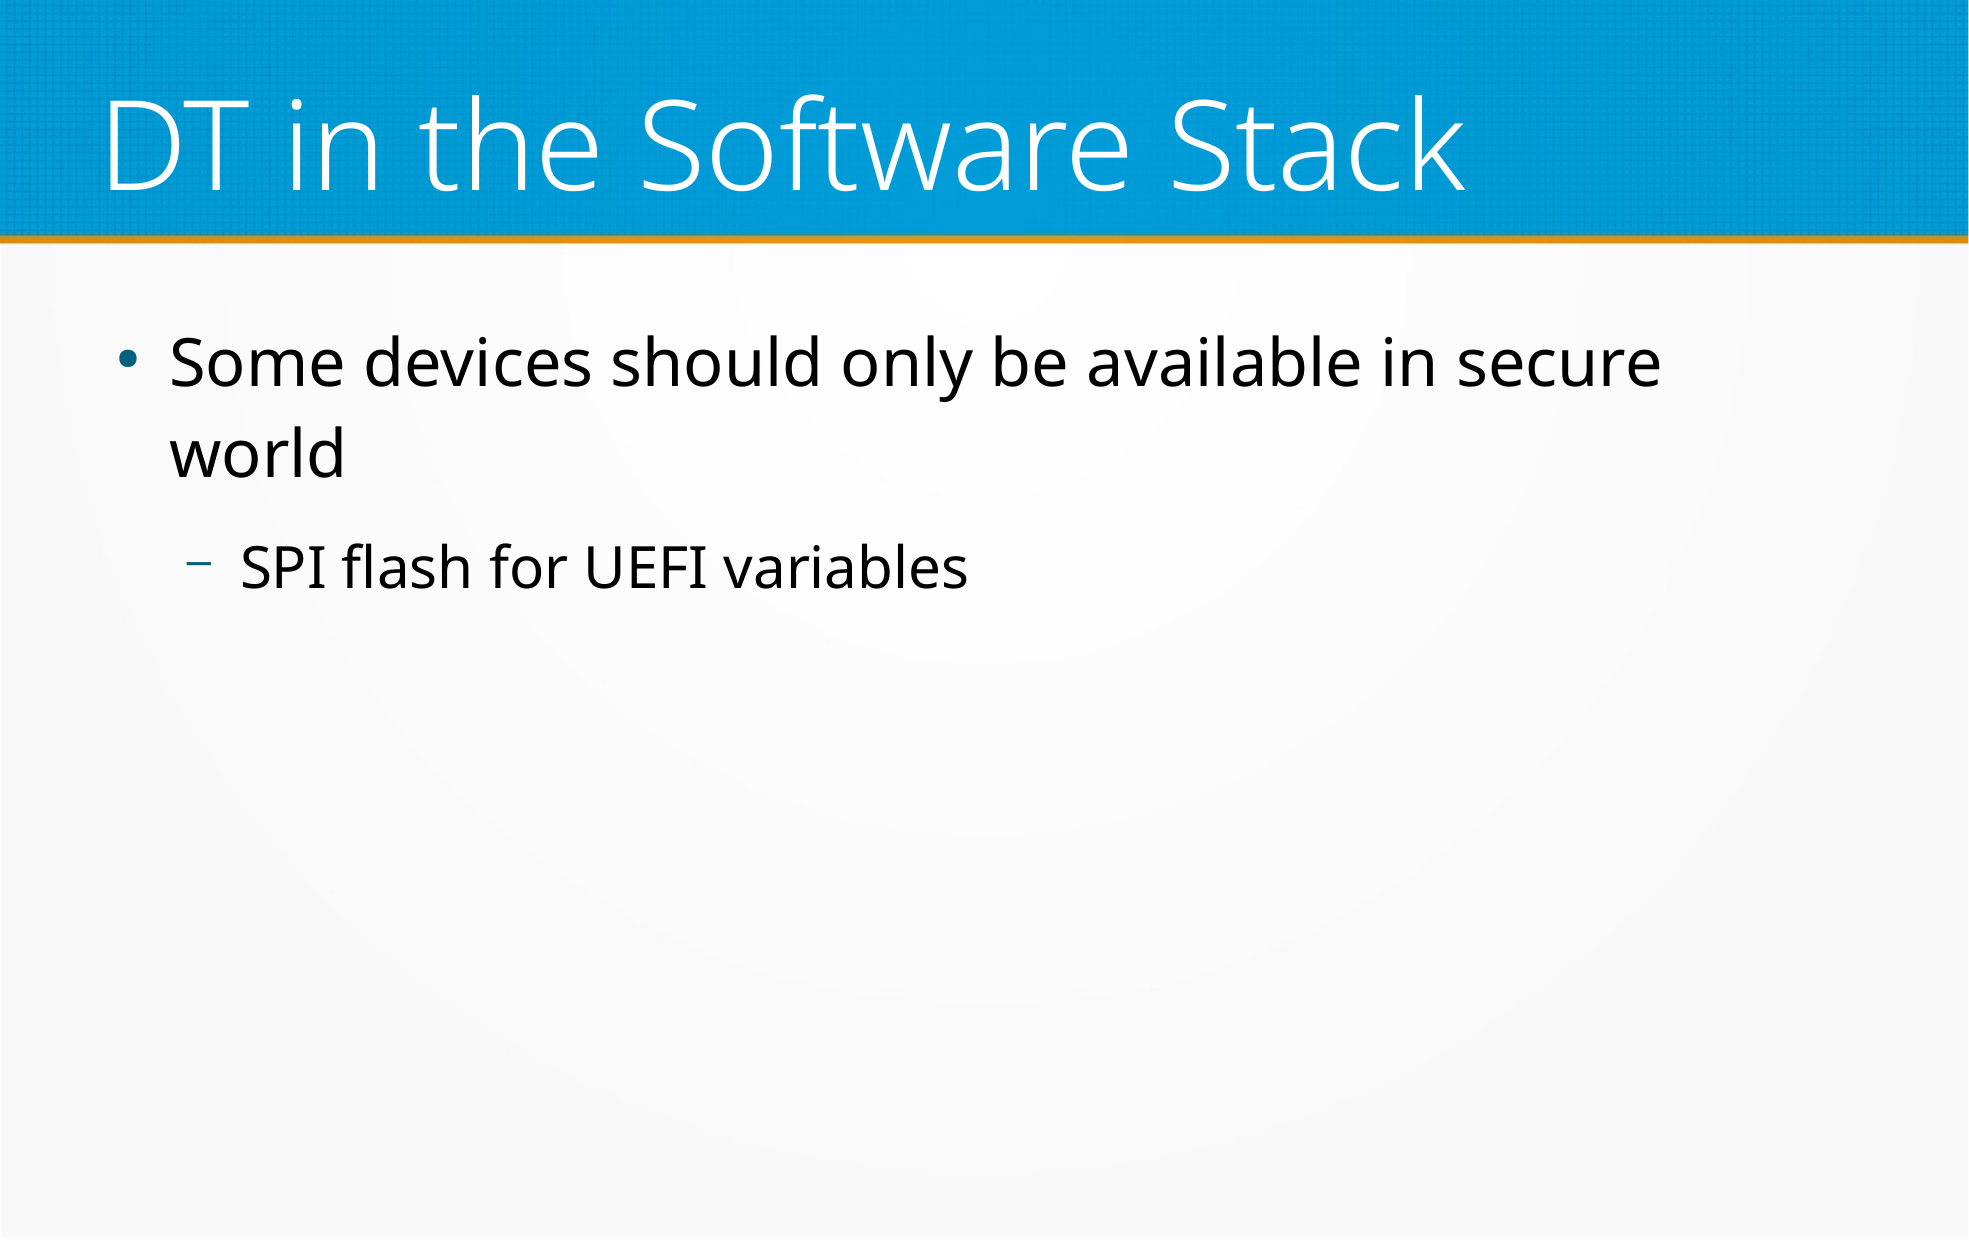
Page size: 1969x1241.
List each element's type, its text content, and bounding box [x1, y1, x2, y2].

list Some devices should only be available in secure world SPI flash for UEFI variables [98, 315, 1861, 1081]
title DT in the Software Stack [98, 19, 1870, 227]
picture [0, 233, 1969, 1241]
